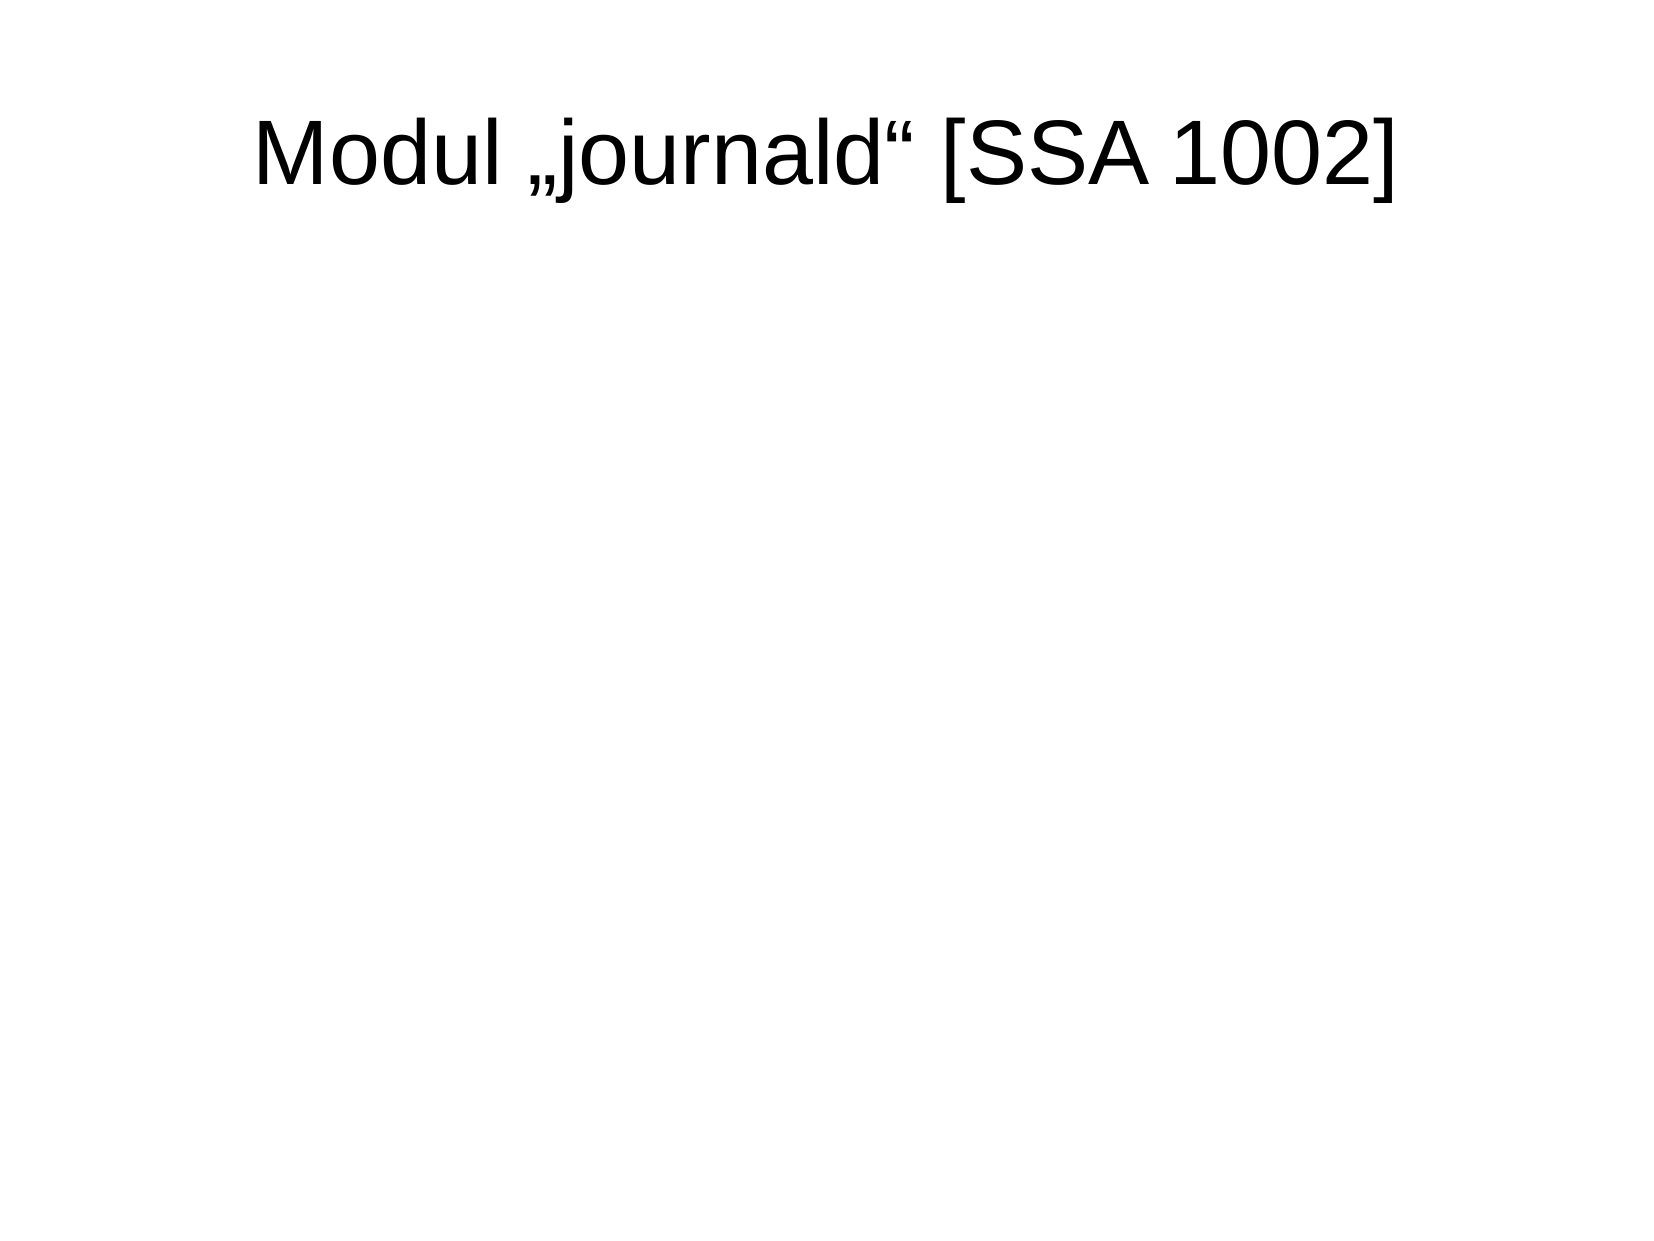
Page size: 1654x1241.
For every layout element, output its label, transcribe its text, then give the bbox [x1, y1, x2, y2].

title Modul „journald“ [SSA 1002] [82, 101, 1571, 205]
